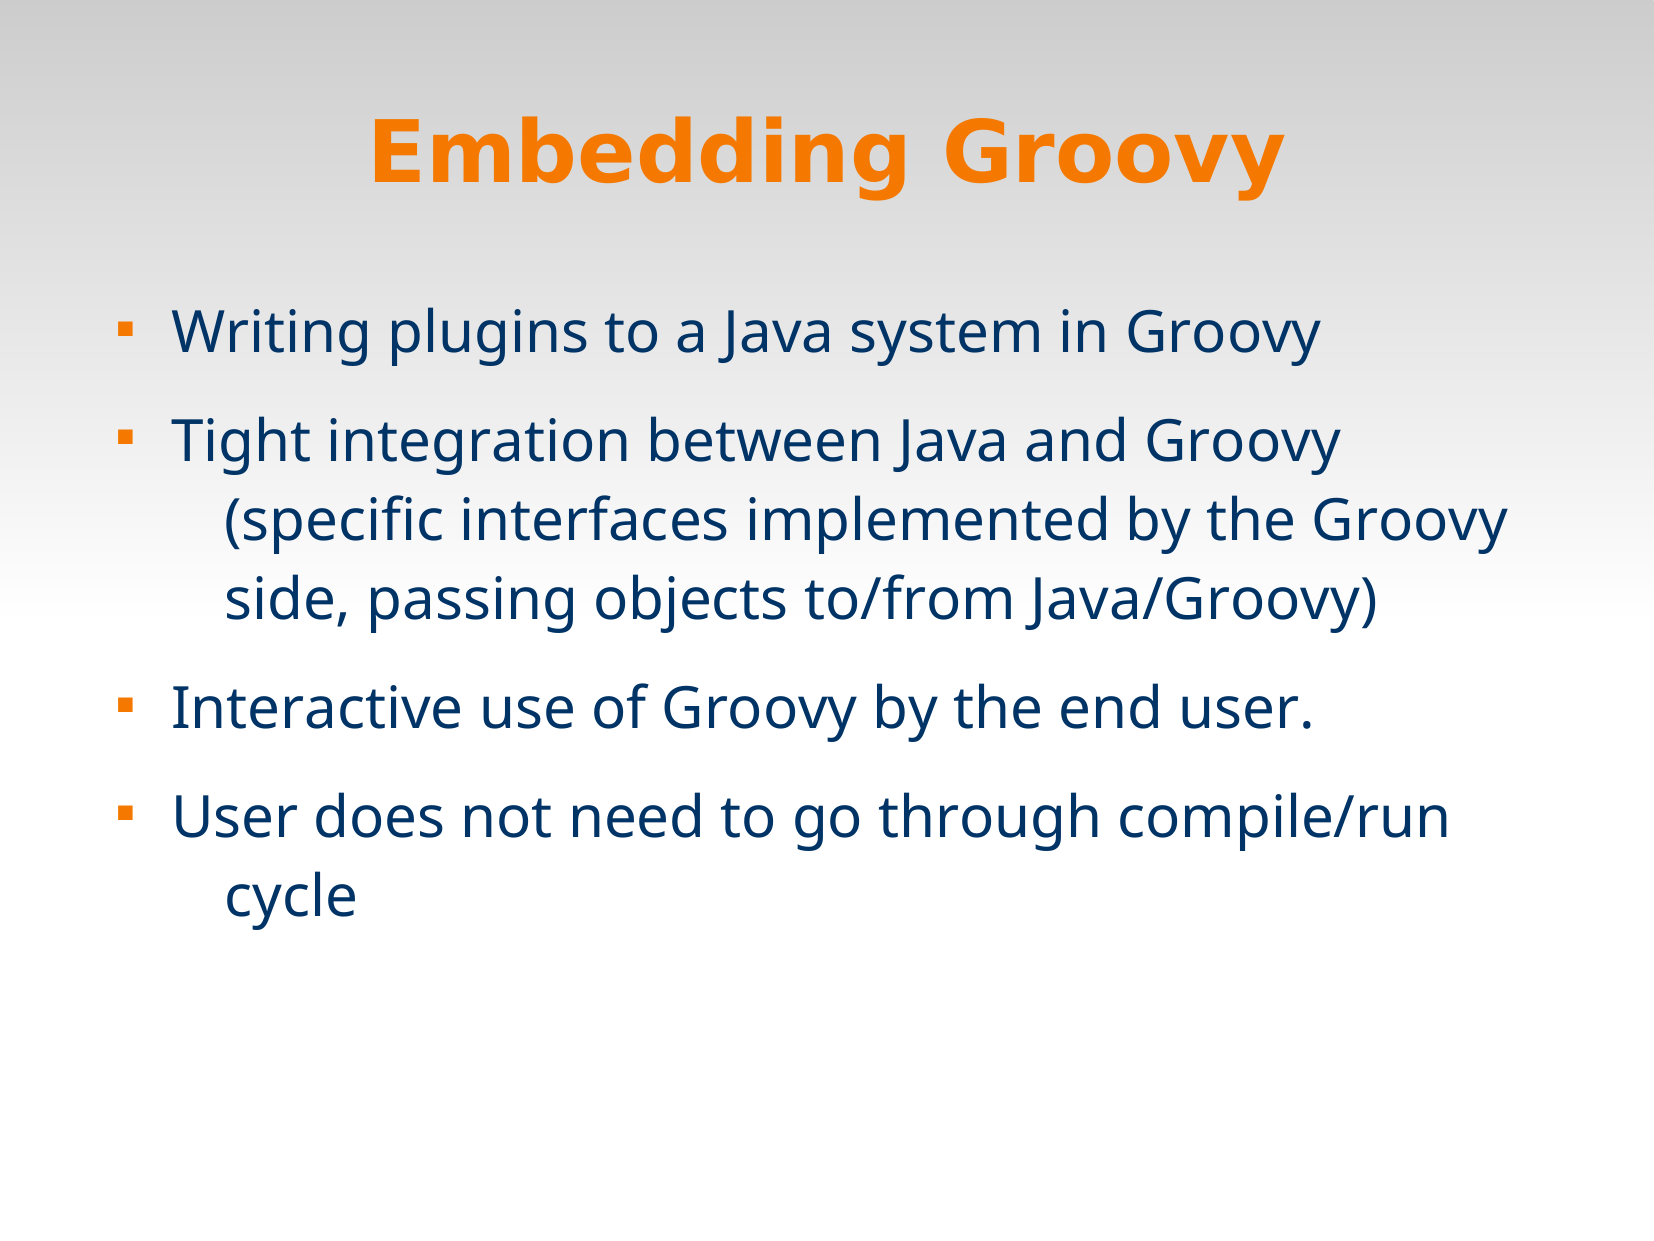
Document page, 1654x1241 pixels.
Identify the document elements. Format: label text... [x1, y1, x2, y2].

list Writing plugins to a Java system in Groovy Tight integration between Java and Groovy (specific interfaces implemented by the Groovy side, passing objects to/from Java/Groovy) Interactive use of Groovy by the end user. User does not need to go through compile/run cycle [82, 290, 1571, 1109]
title Embedding Groovy [82, 49, 1571, 257]
